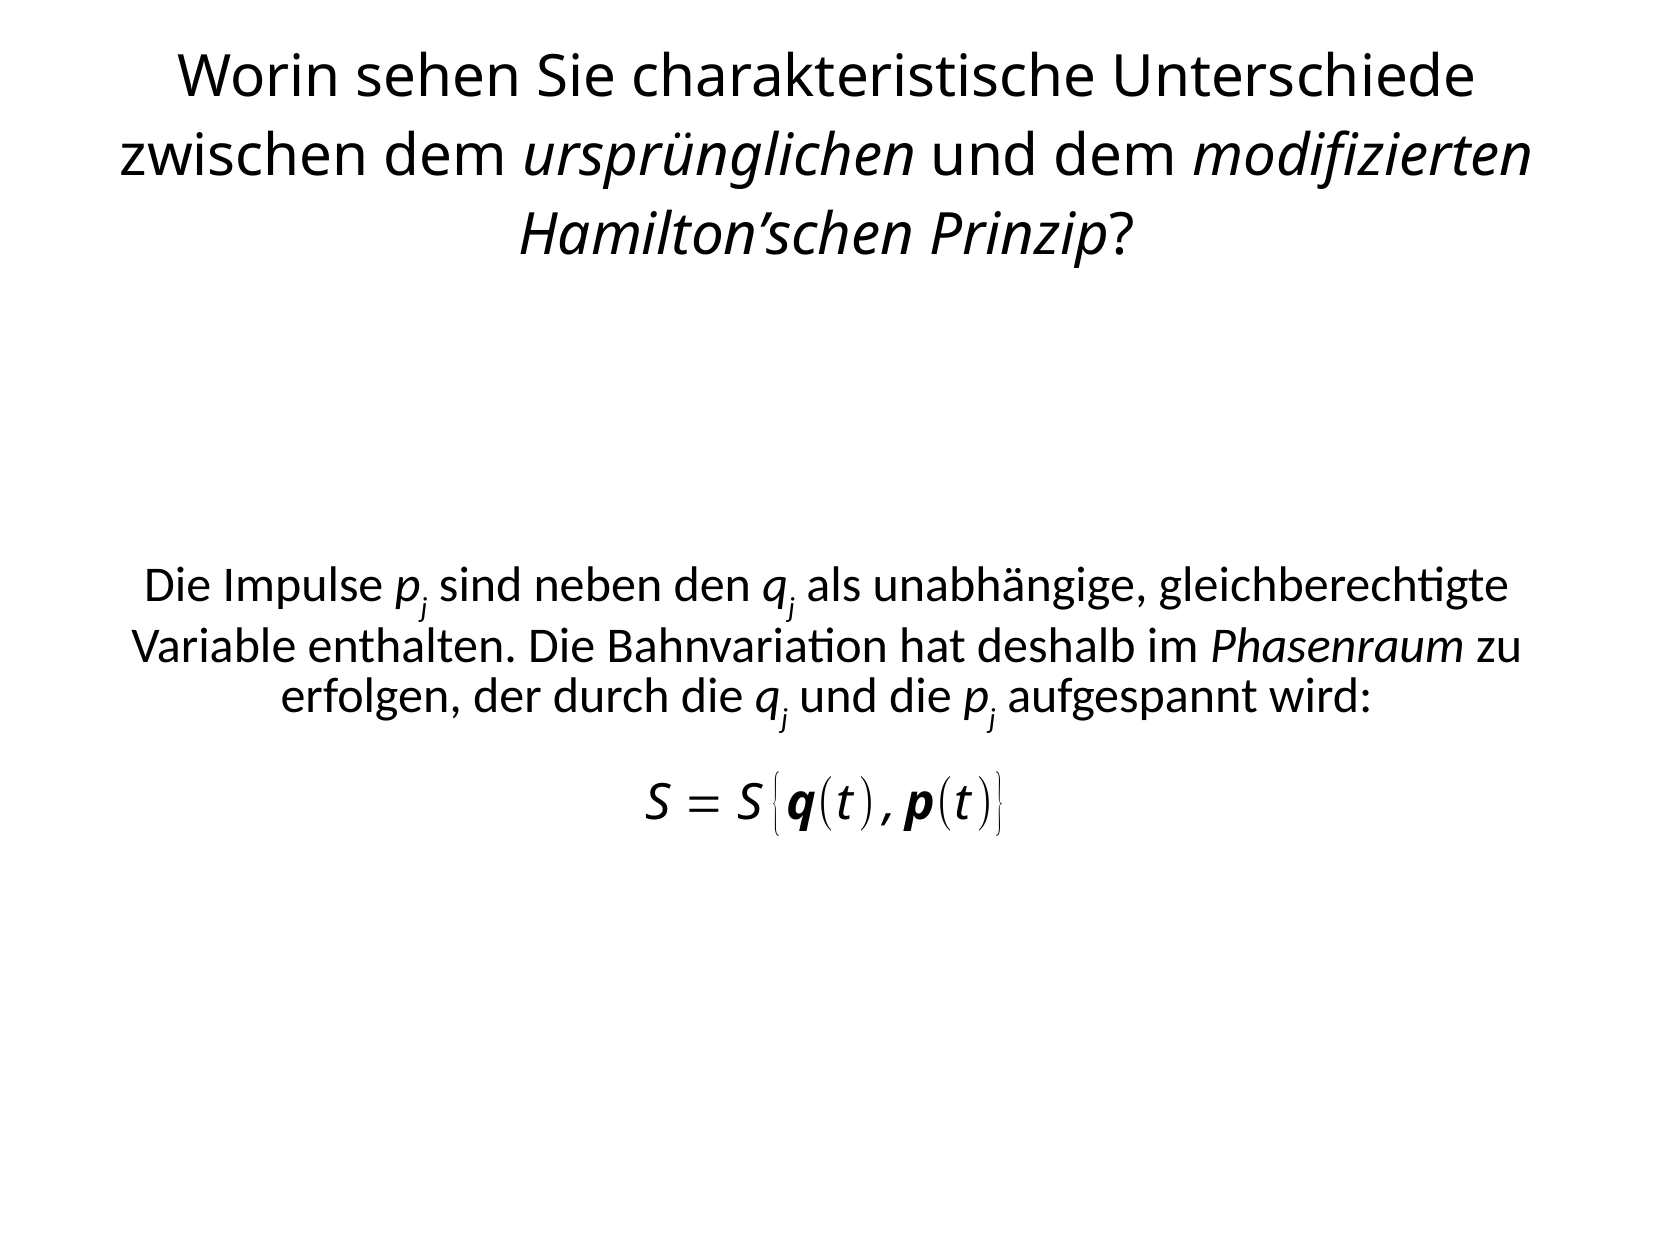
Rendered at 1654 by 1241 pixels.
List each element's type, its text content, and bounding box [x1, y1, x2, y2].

title Worin sehen Sie charakteristische Unterschiede zwischen dem ursprünglichen und dem modifizierten Hamilton’schen Prinzip? [82, 13, 1571, 290]
chart [637, 769, 1016, 837]
subtitle Die Impulse pj sind neben den qj als unabhängige, gleichberechtigte Variable enthalten. Die Bahnvariation hat deshalb im Phasenraum zu erfolgen, der durch die qj und die pj aufgespannt wird: [82, 290, 1571, 1010]
